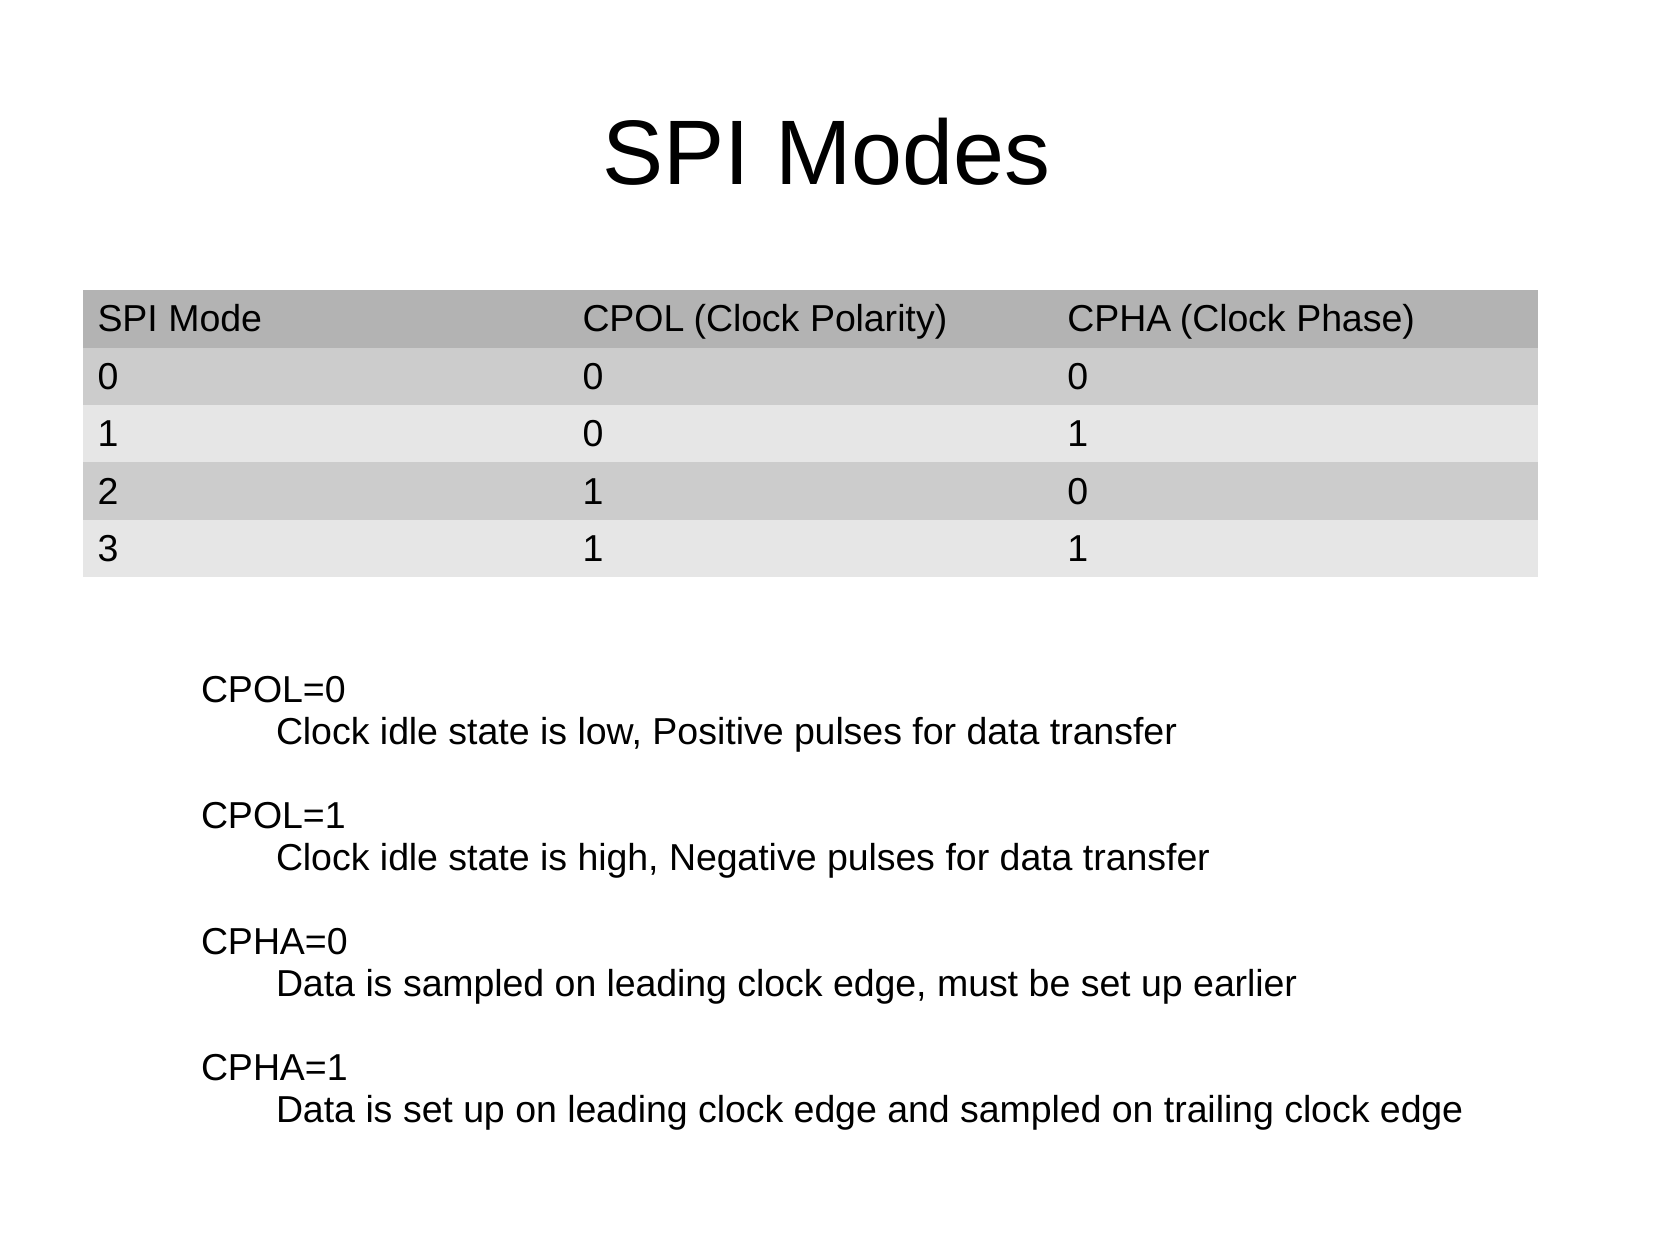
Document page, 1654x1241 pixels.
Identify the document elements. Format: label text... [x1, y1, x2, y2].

table_cell 3 [83, 520, 568, 577]
title SPI Modes [82, 49, 1571, 257]
table_cell 0 [83, 348, 568, 405]
table_cell 0 [1053, 462, 1538, 520]
table_cell 2 [83, 462, 568, 520]
table_cell 1 [83, 405, 568, 462]
table_header CPHA (Clock Phase) [1053, 290, 1538, 348]
table_cell 1 [1053, 520, 1538, 577]
table_header CPOL (Clock Polarity) [568, 290, 1053, 348]
table_header SPI Mode [83, 290, 568, 348]
table_cell 1 [568, 462, 1053, 520]
table_cell 0 [1053, 348, 1538, 405]
table_cell 0 [568, 348, 1053, 405]
table_cell 1 [1053, 405, 1538, 462]
table_cell 0 [568, 405, 1053, 462]
table_cell 1 [568, 520, 1053, 577]
text_box CPOL=0 Clock idle state is low, Positive pulses for data transfer CPOL=1 Clock idle state is high, Negative pulses for data transfer CPHA=0 Data is sampled on leading clock edge, must be set up earlier CPHA=1 Data is set up on leading clock edge and sampled on trailing clock edge [186, 660, 1479, 1138]
